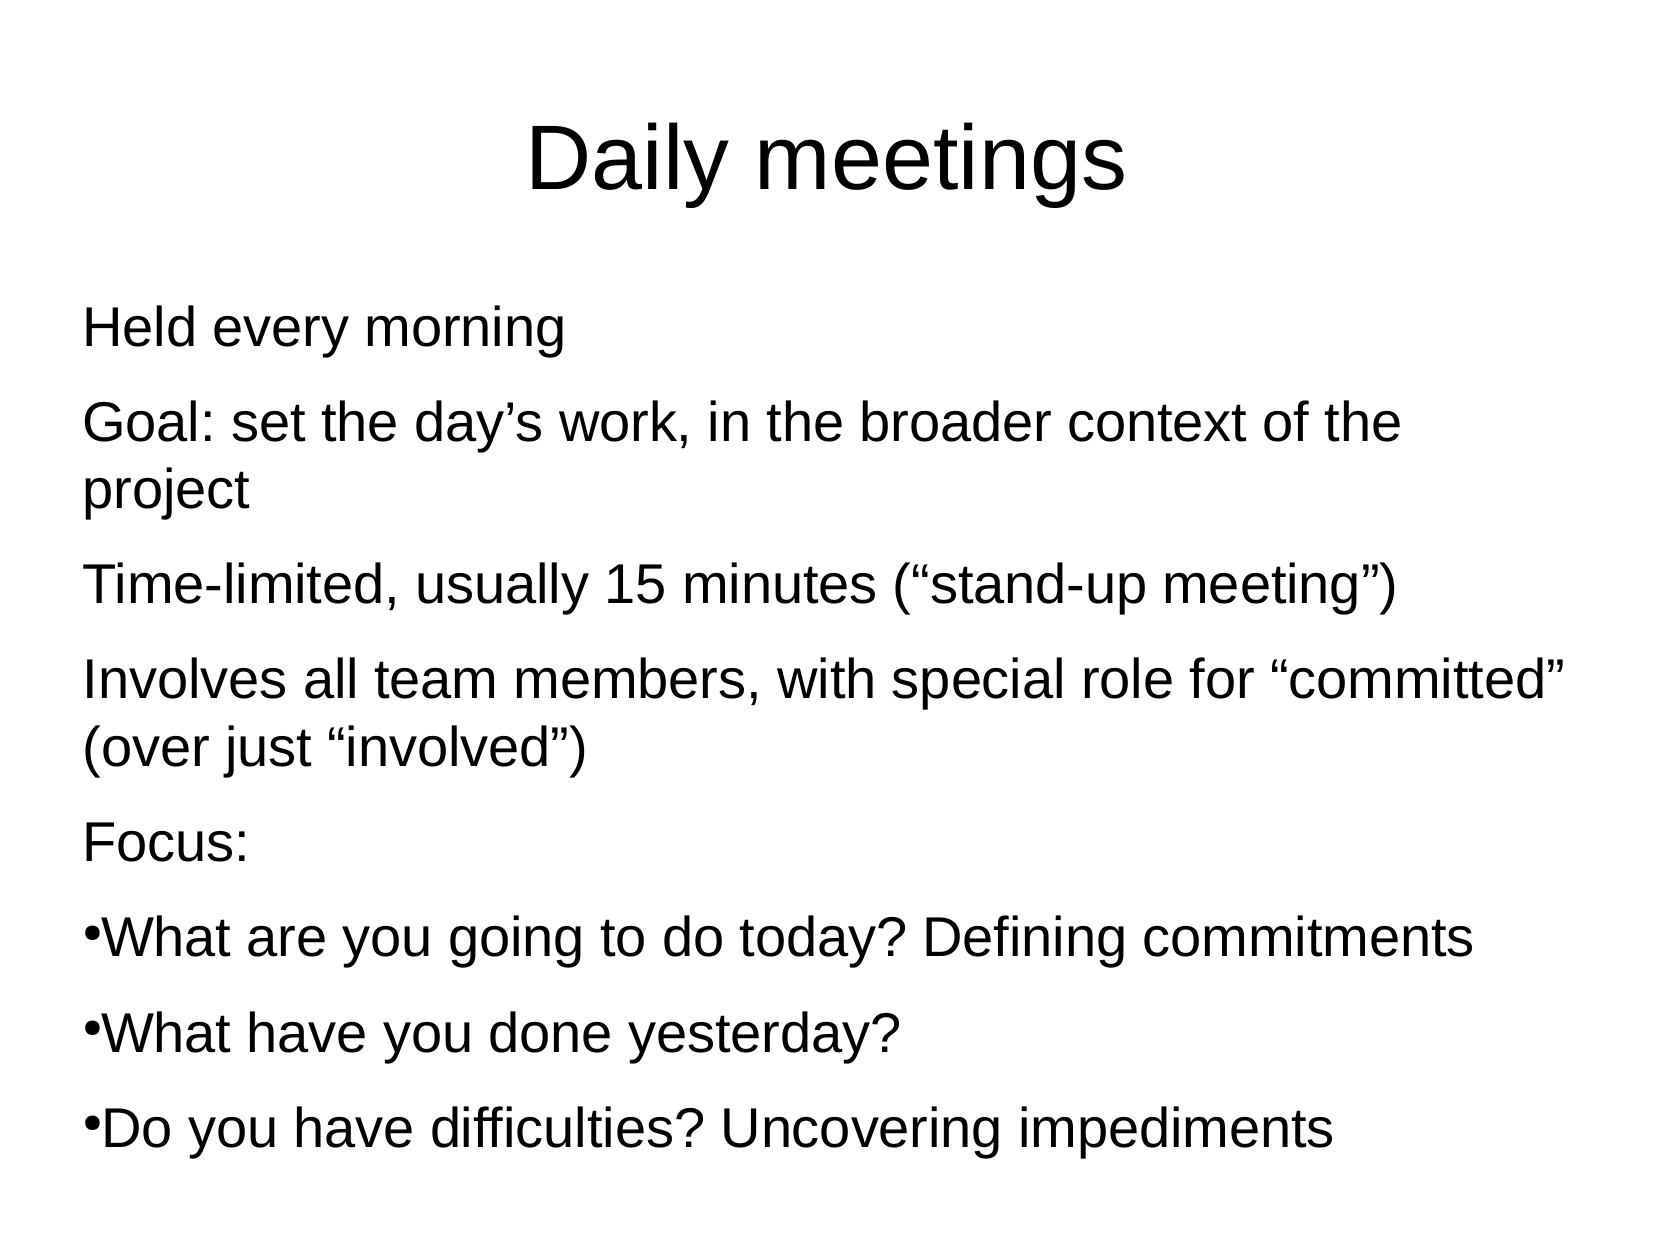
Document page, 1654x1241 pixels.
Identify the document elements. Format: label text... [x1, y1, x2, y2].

list Held every morning Goal: set the day’s work, in the broader context of the project Time-limited, usually 15 minutes (“stand-up meeting”) Involves all team members, with special role for “committed” (over just “involved”) Focus: What are you going to do today? Defining commitments What have you done yesterday? Do you have difficulties? Uncovering impediments [82, 290, 1571, 1165]
title Daily meetings [82, 49, 1571, 257]
